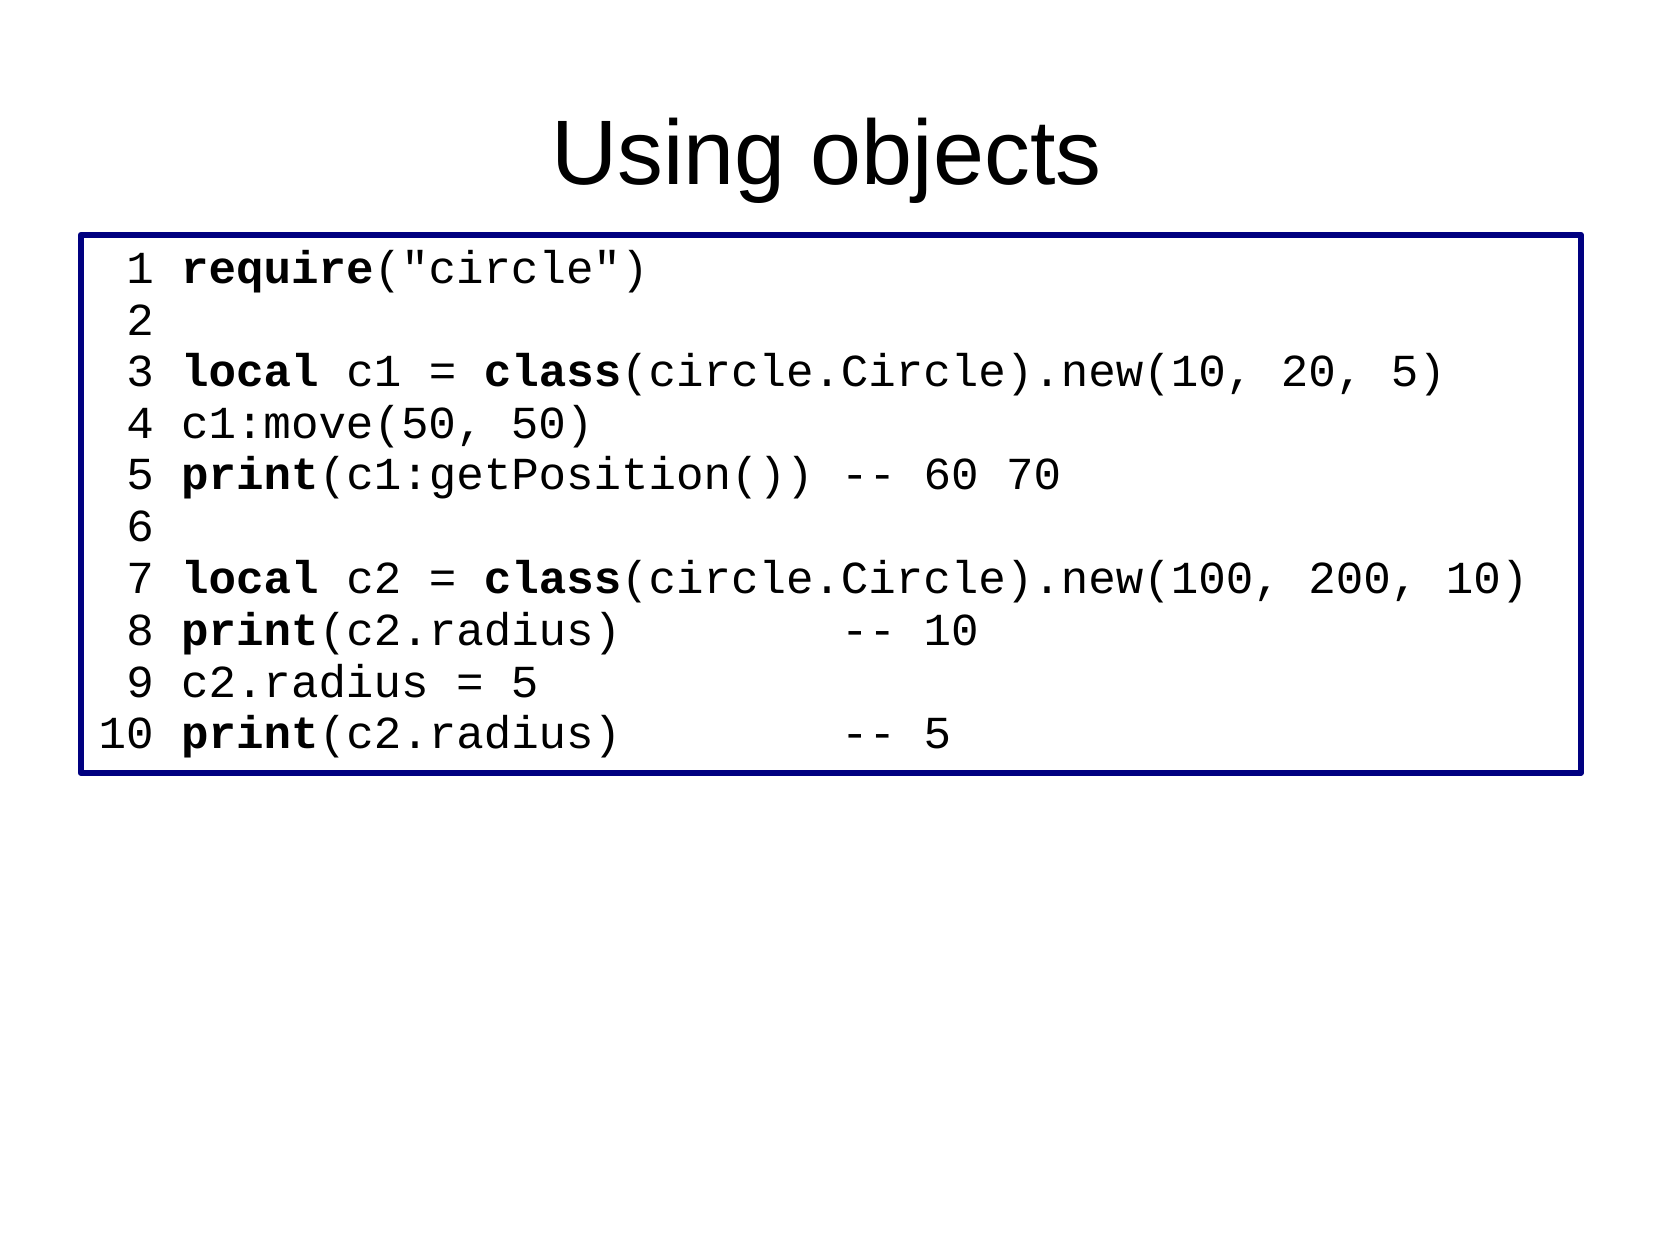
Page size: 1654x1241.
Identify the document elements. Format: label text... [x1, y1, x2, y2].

text_box 1 require("circle") 2 3 local c1 = class(circle.Circle).new(10, 20, 5) 4 c1:move(50, 50) 5 print(c1:getPosition()) -- 60 70 6 7 local c2 = class(circle.Circle).new(100, 200, 10) 8 print(c2.radius) -- 10 9 c2.radius = 5 10 print(c2.radius) -- 5 [80, 234, 1581, 721]
title Using objects [82, 49, 1571, 232]
